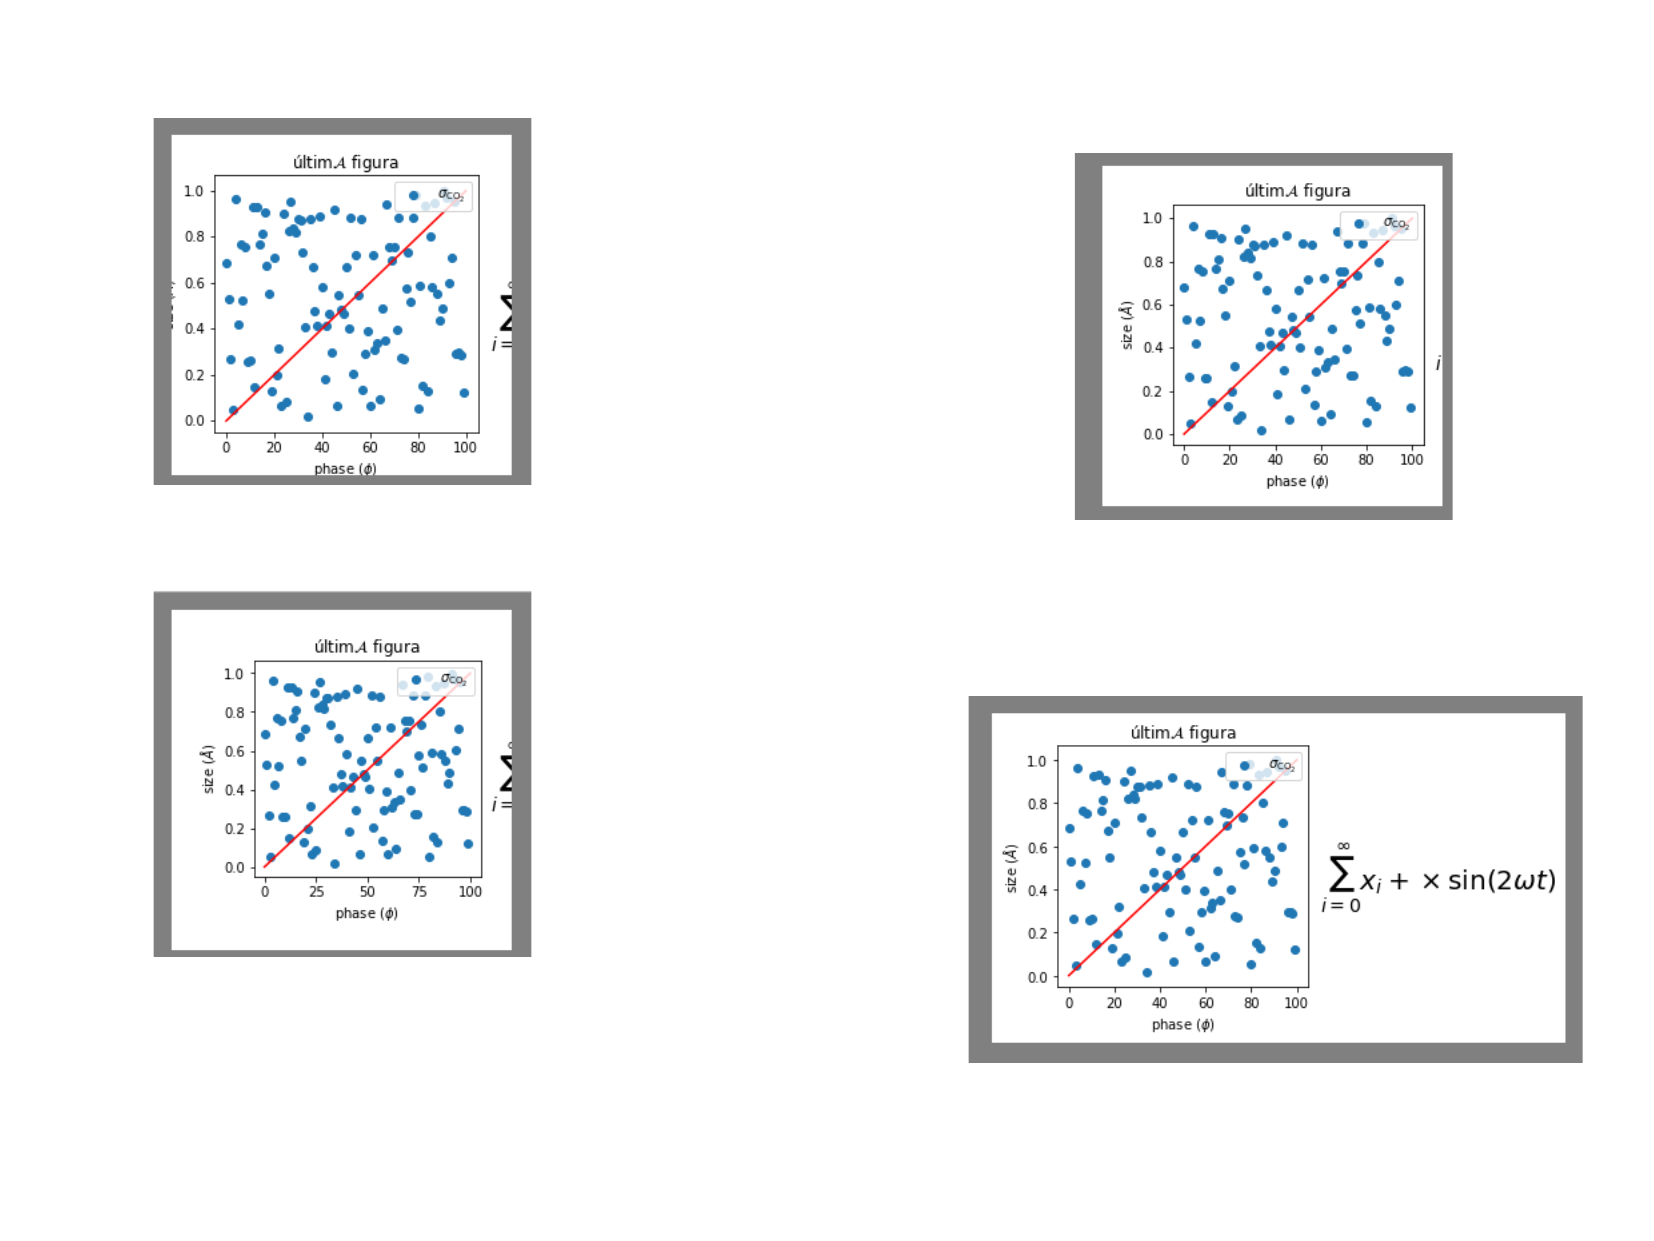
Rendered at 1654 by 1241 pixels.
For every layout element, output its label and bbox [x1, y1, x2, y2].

picture [153, 590, 532, 957]
picture [153, 118, 532, 485]
picture [968, 696, 1583, 1063]
picture [1074, 153, 1453, 520]
